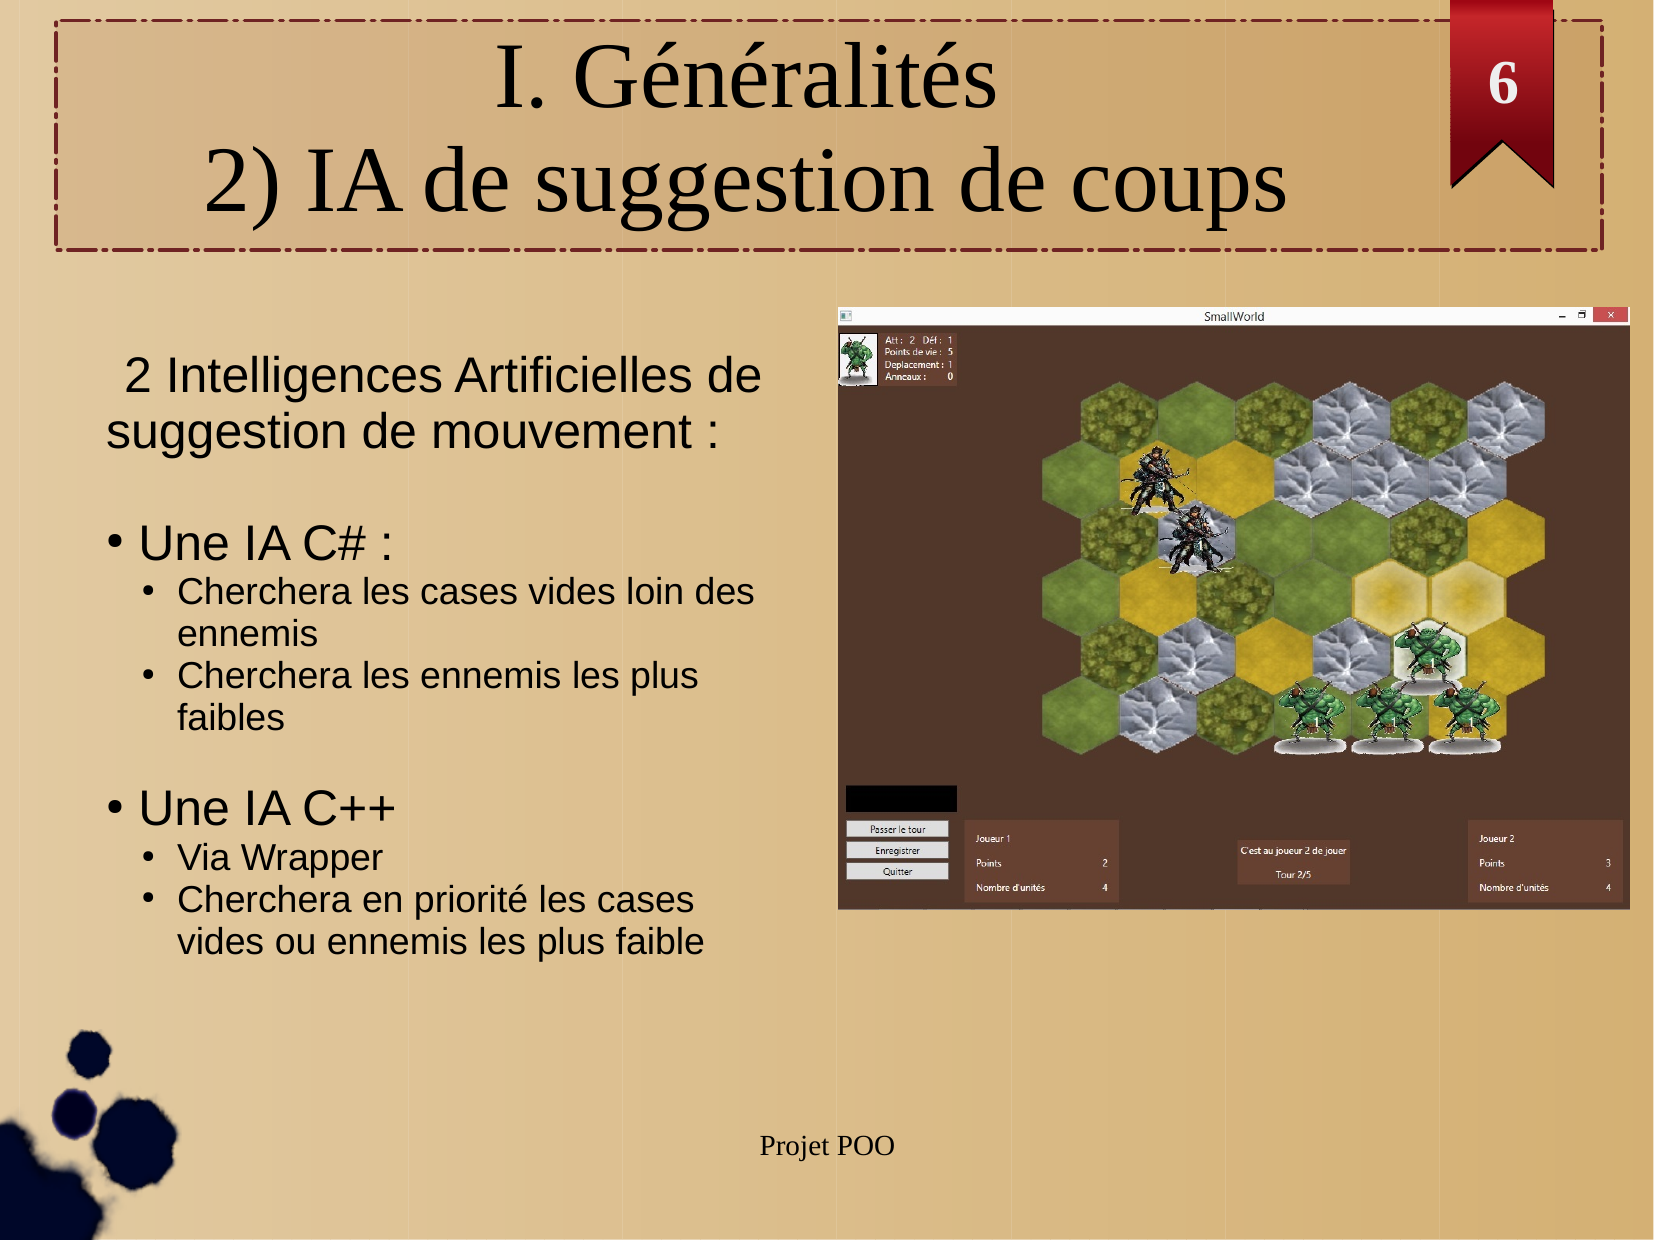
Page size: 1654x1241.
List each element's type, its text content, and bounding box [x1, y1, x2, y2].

title I. Généralités 2) IA de suggestion de coups [82, 23, 1412, 335]
picture [838, 307, 1630, 910]
subtitle 2 Intelligences Artificielles de suggestion de mouvement : Une IA C# : Cherchera les cases vides loin des ennemis Cherchera les ennemis les plus faibles Une IA C++ Via Wrapper Cherchera en priorité les cases vides ou ennemis les plus faible [106, 335, 768, 1015]
